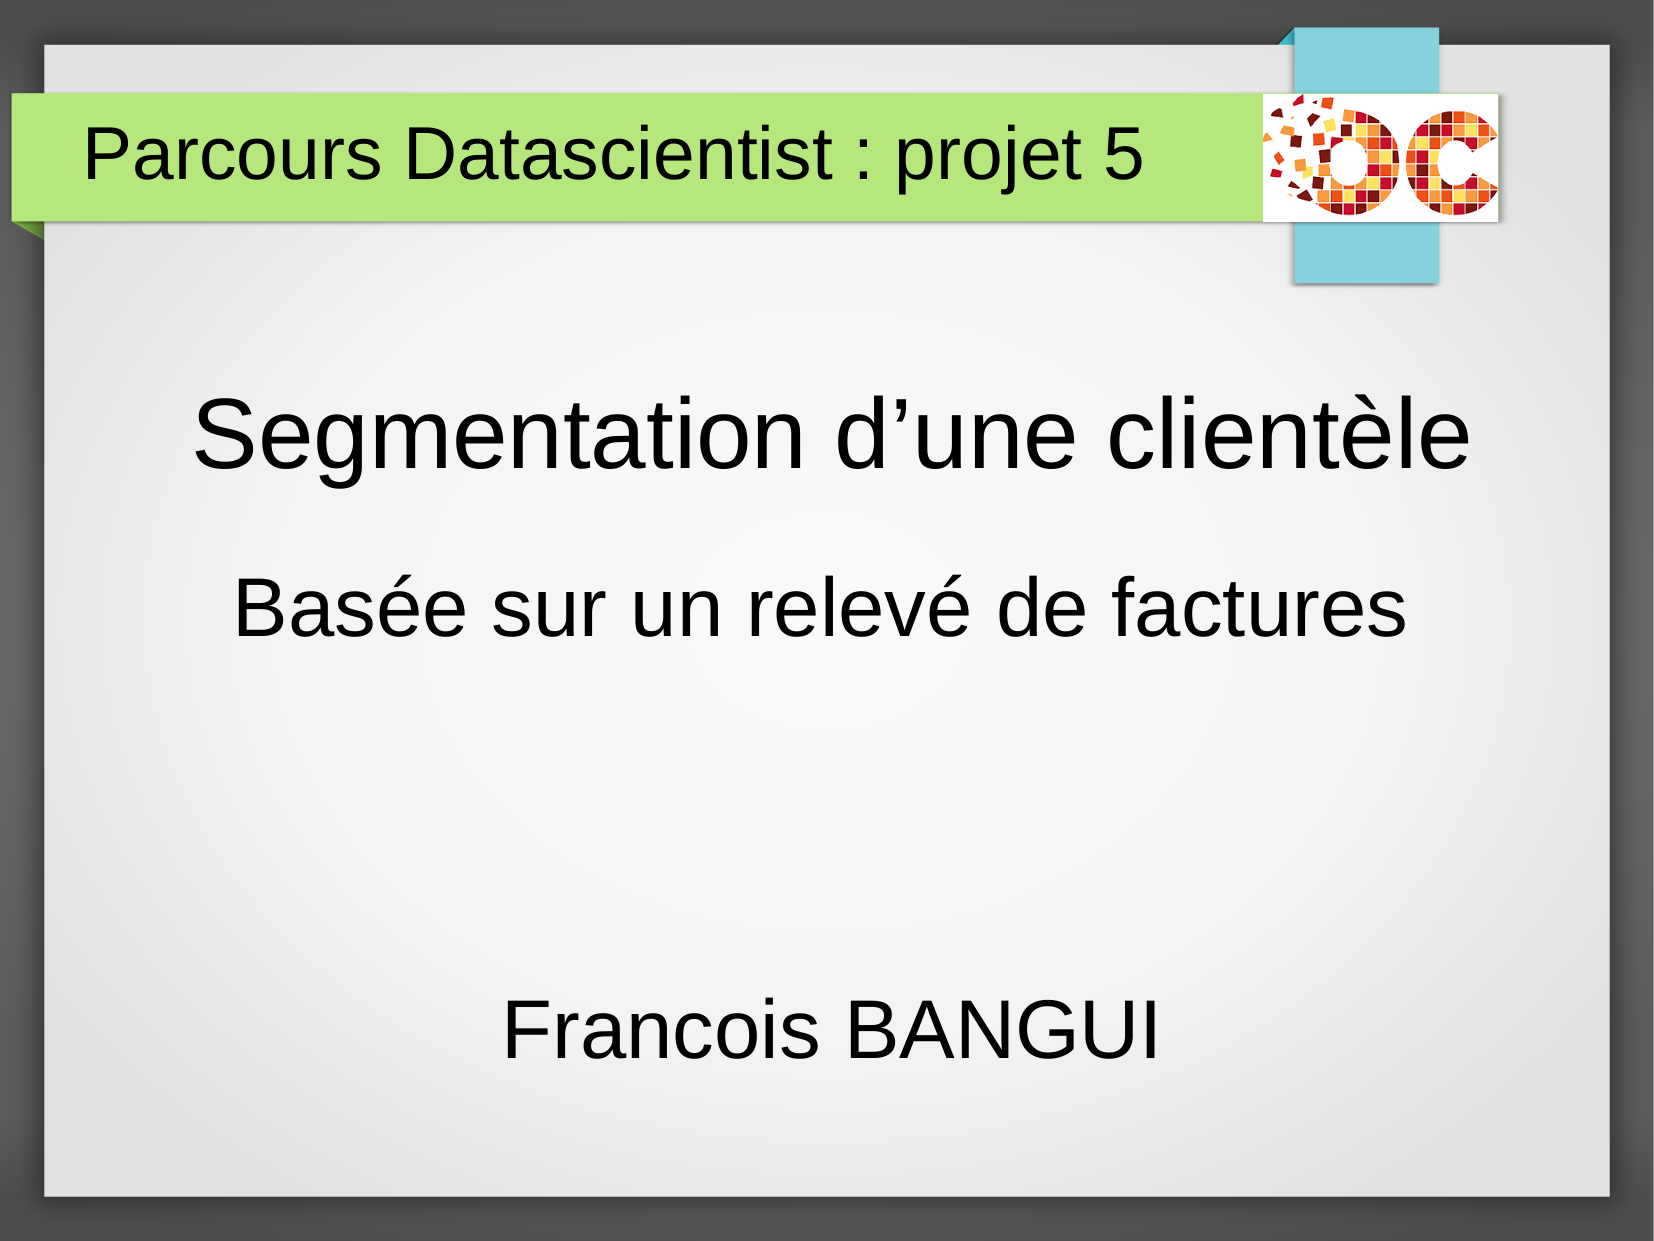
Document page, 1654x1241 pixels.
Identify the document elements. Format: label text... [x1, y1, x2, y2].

text_box Basée sur un relevé de factures [35, 530, 1607, 686]
text_box Francois BANGUI [47, 952, 1619, 1108]
text_box Segmentation d’une clientèle [47, 356, 1619, 512]
picture [0, 0, 1654, 1241]
title Parcours Datascientist : projet 5 [82, 94, 1263, 213]
